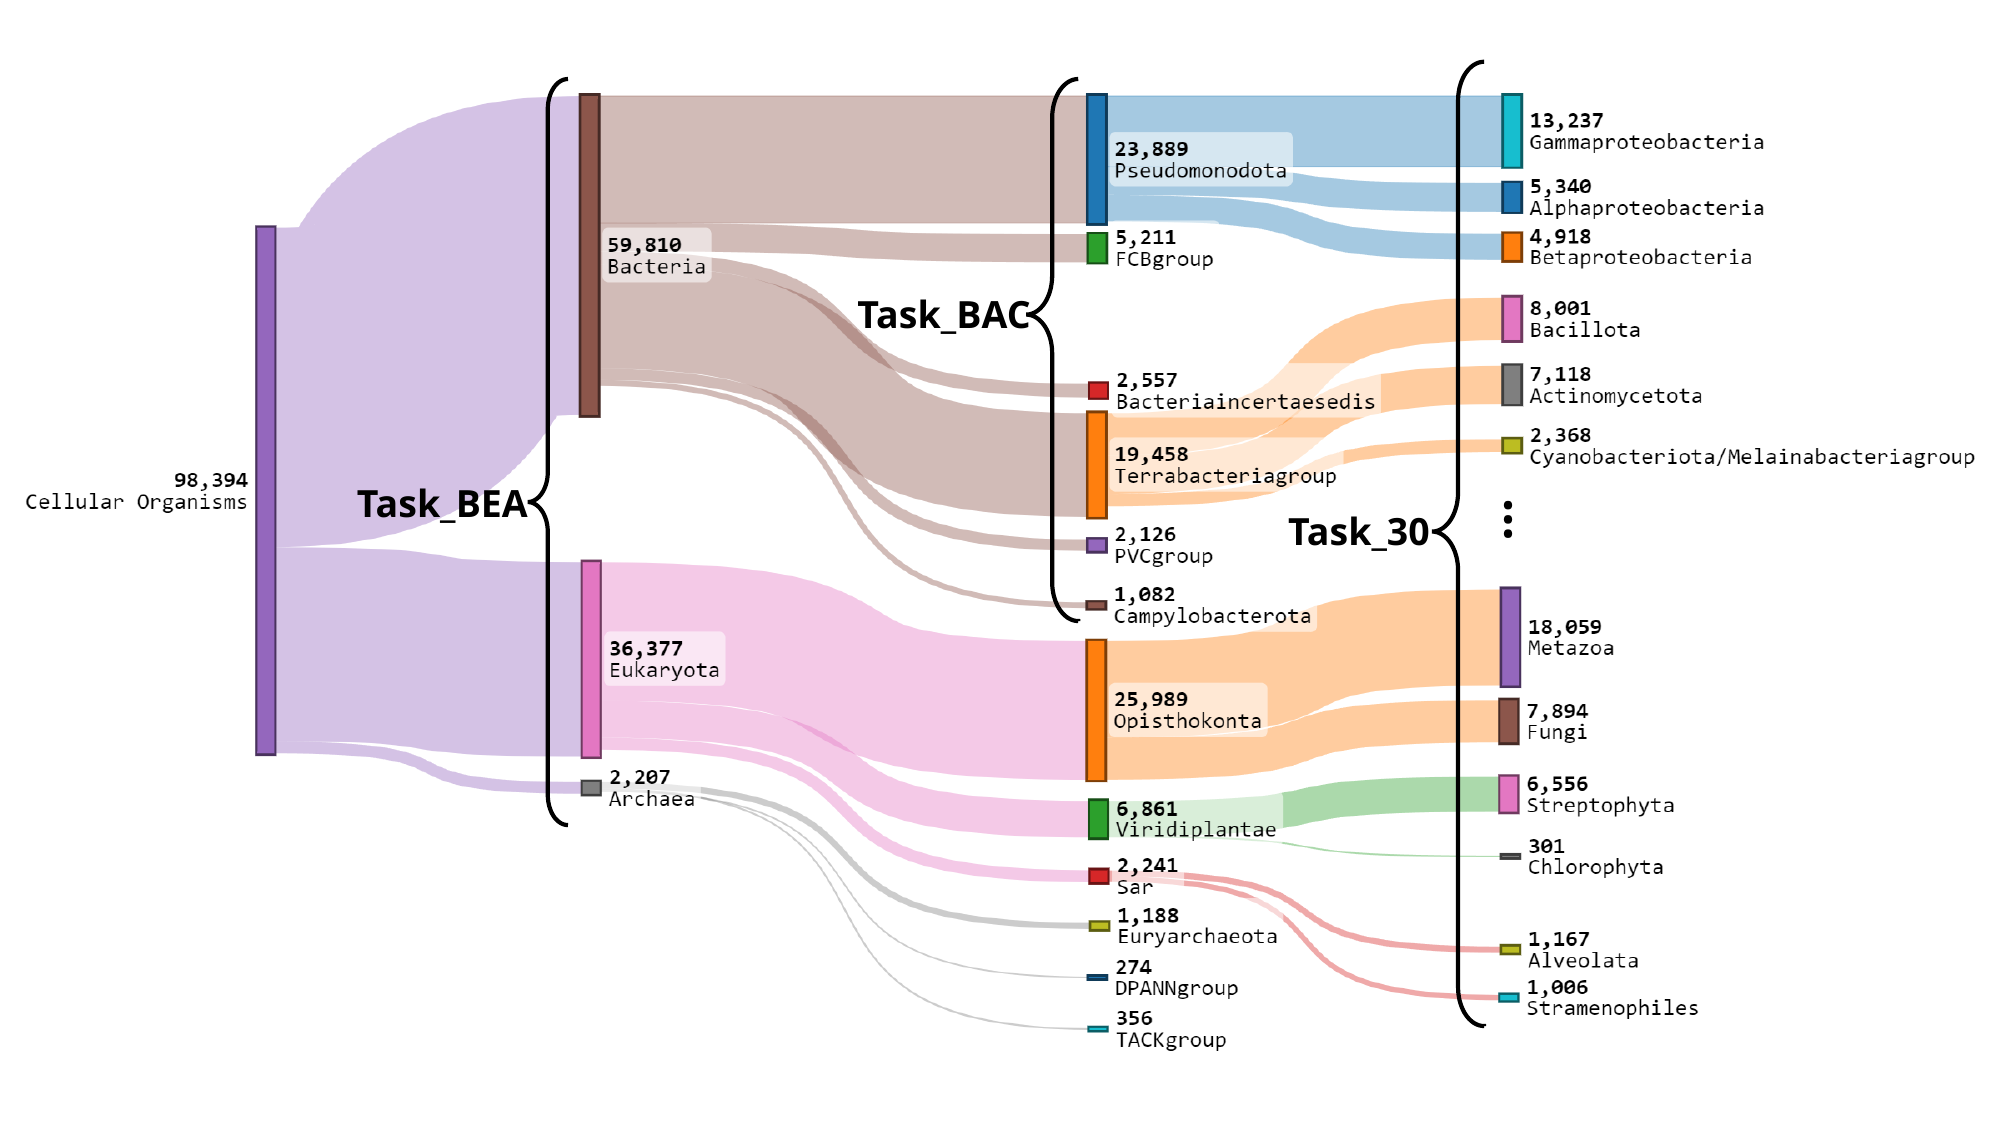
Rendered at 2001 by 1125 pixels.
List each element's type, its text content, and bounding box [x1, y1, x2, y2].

text_box … [1486, 483, 1563, 551]
text_box Task_BAC [842, 283, 1040, 344]
text_box Task_BEA [341, 472, 536, 534]
text_box Task_30 [1273, 500, 1438, 562]
picture [0, 62, 2000, 1063]
